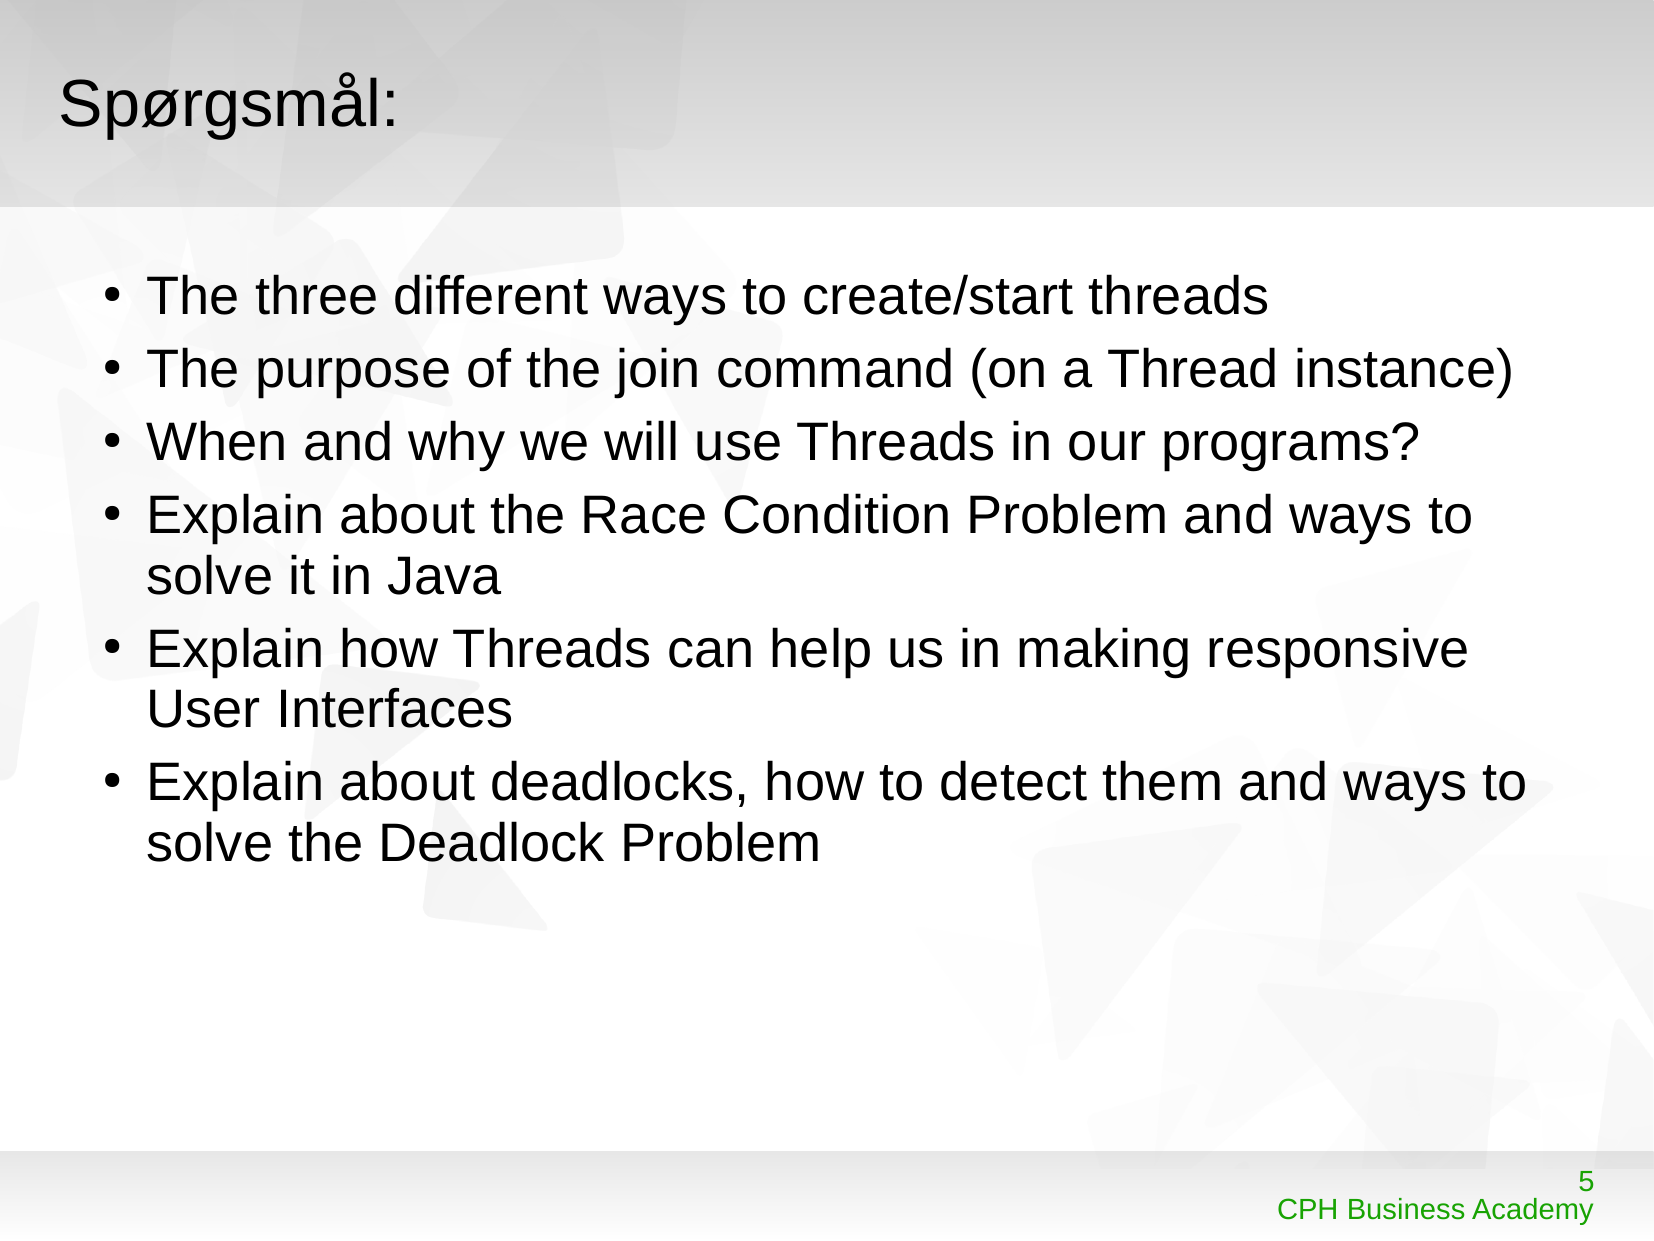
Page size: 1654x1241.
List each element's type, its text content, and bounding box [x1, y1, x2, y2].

title Spørgsmål: [59, 29, 1595, 178]
picture [915, 548, 1654, 1169]
list The three different ways to create/start threads The purpose of the join command (on a Thread instance) When and why we will use Threads in our programs? Explain about the Race Condition Problem and ways to solve it in Java Explain how Threads can help us in making responsive User Interfaces Explain about deadlocks, how to detect them and ways to solve the Deadlock Problem [59, 265, 1595, 986]
picture [0, 0, 783, 931]
